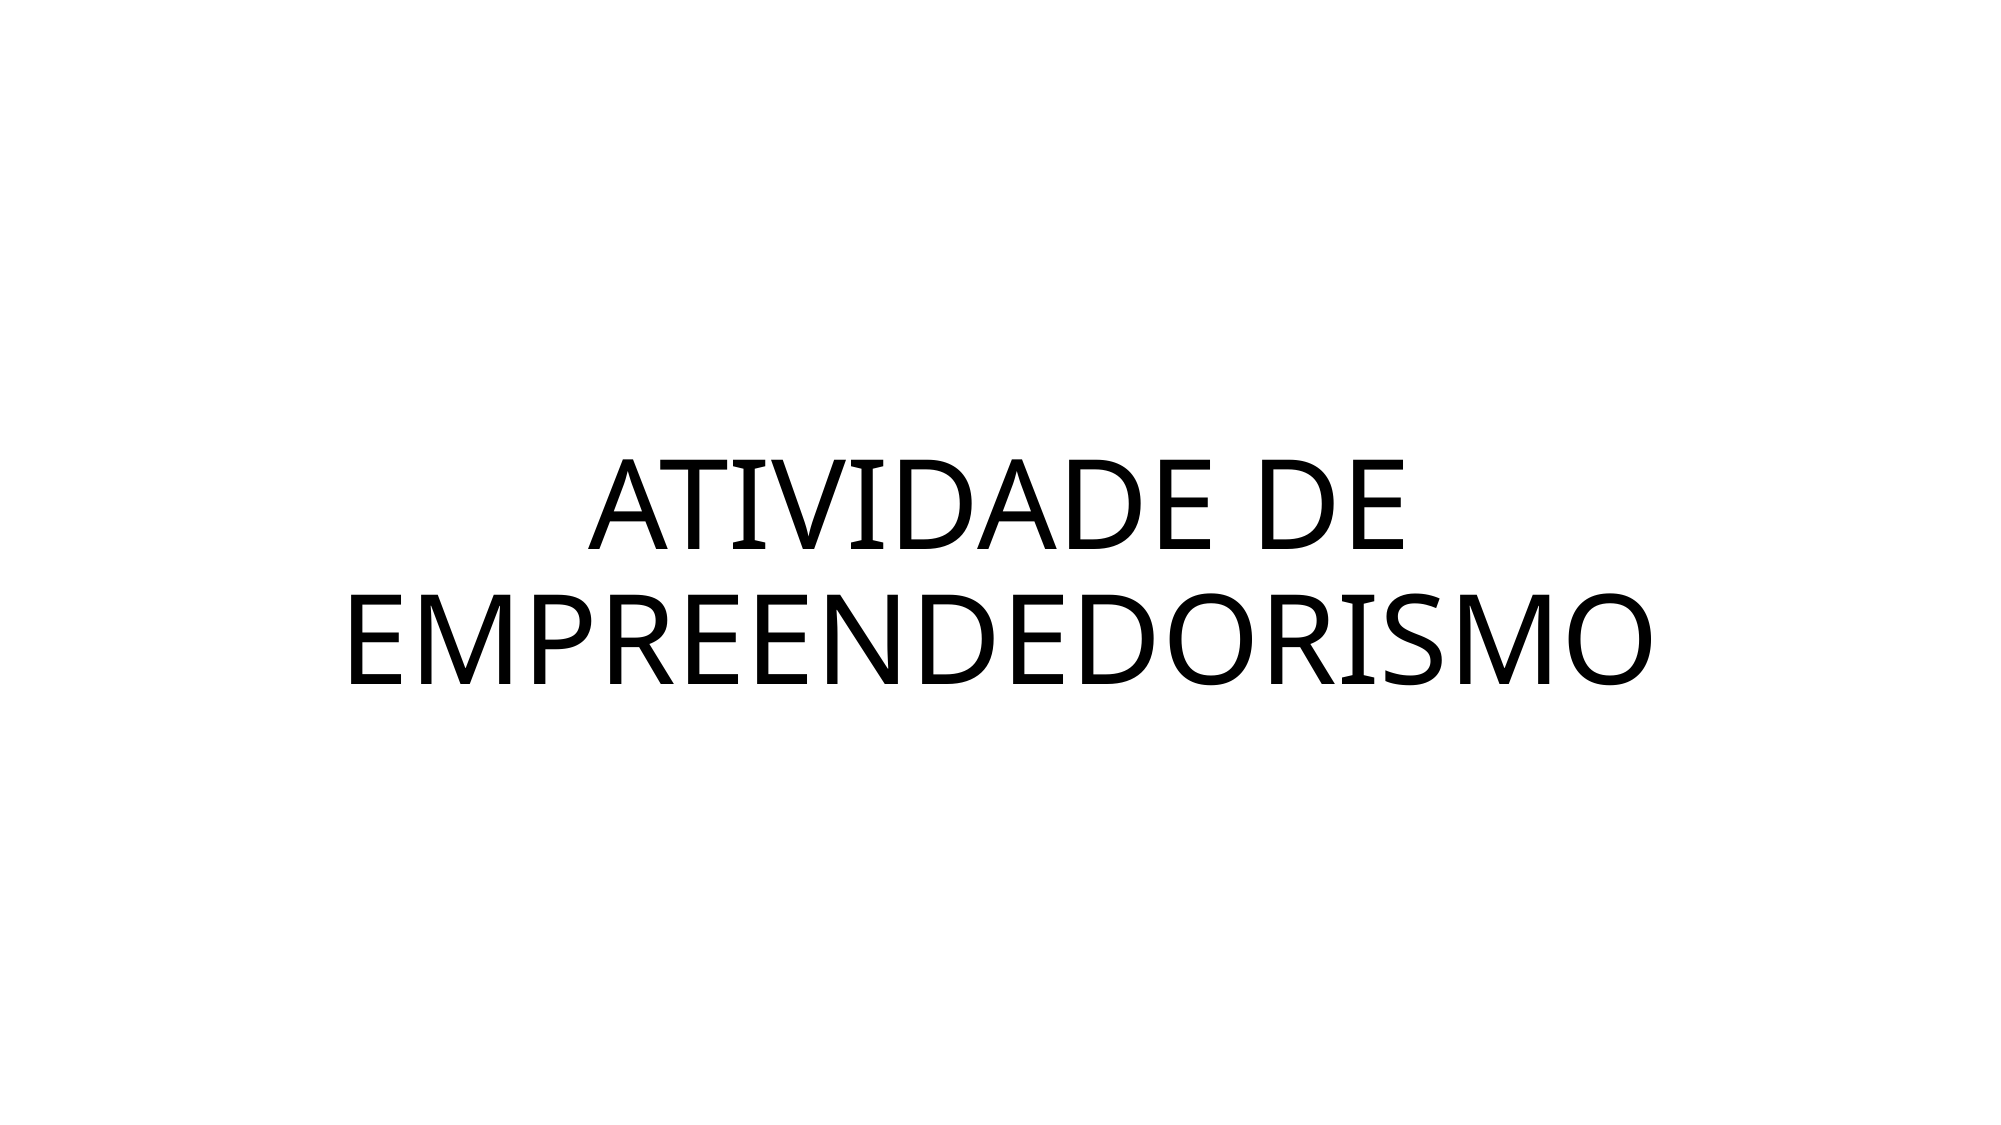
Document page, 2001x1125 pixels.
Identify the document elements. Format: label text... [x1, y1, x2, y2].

title ATIVIDADE DE EMPREENDEDORISMO [249, 327, 1750, 719]
